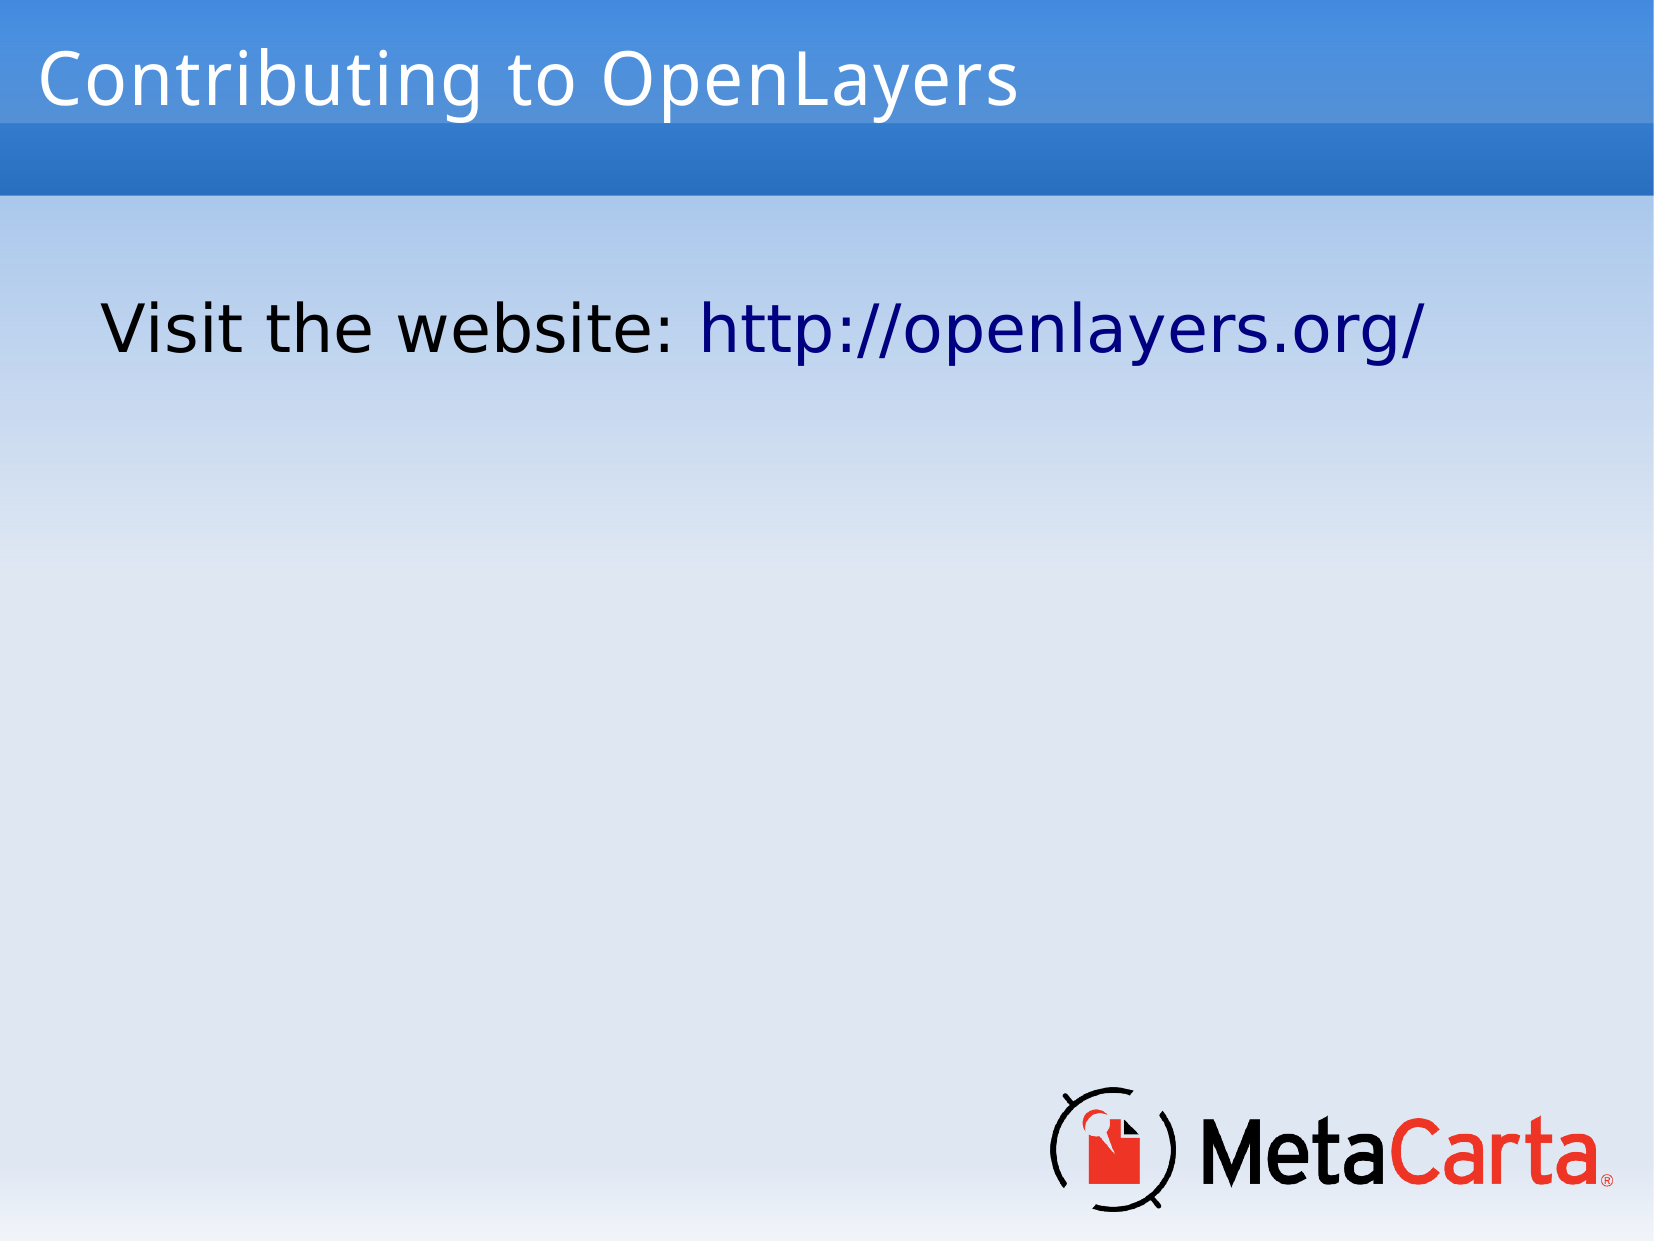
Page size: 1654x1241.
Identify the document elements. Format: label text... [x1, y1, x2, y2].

title Contributing to OpenLayers [37, 2, 1463, 151]
picture [0, 0, 1654, 1241]
list Visit the website: http://openlayers.org/ [82, 290, 1571, 1109]
